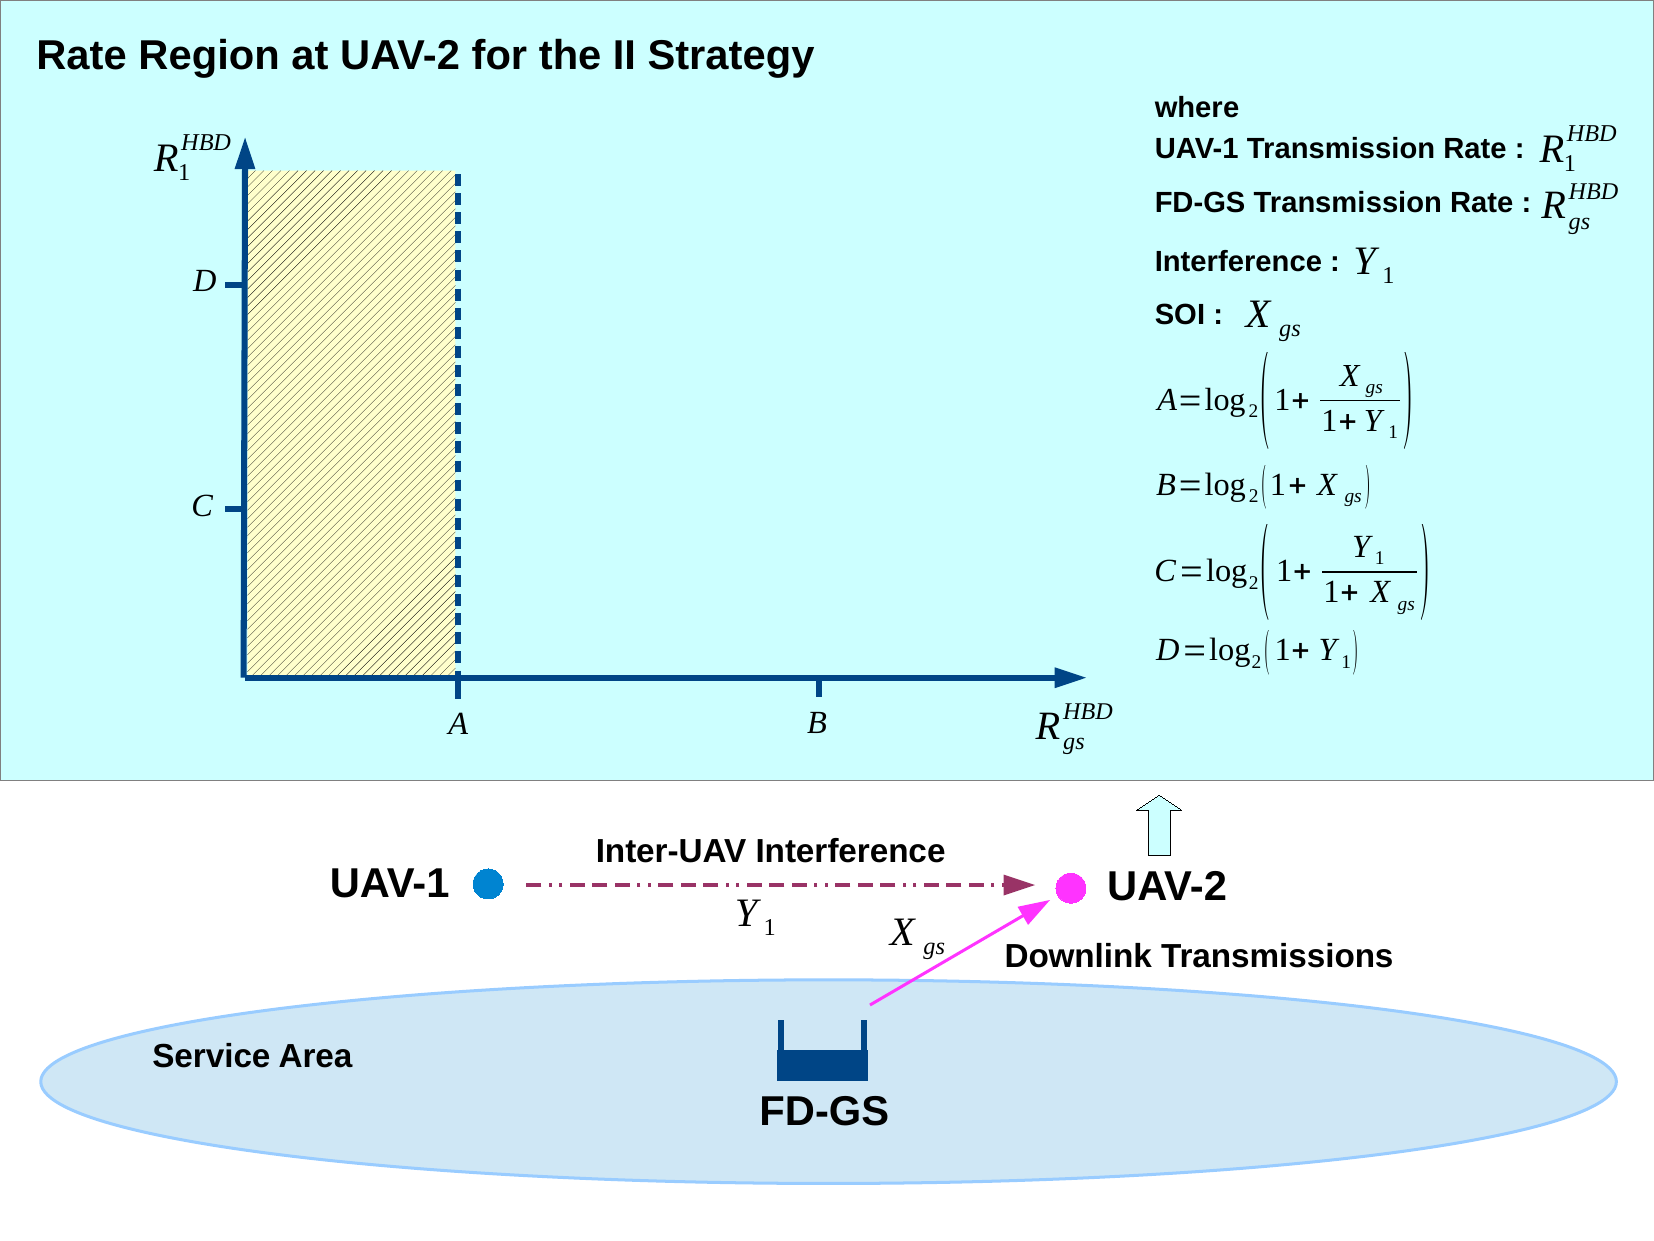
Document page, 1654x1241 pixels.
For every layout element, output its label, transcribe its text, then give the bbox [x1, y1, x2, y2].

chart [799, 704, 835, 741]
chart [1148, 465, 1379, 511]
chart [728, 889, 782, 942]
text_box where [1140, 83, 1290, 147]
text_box FD-GS [744, 1080, 905, 1143]
text_box SOI : [1140, 290, 1290, 353]
text_box Inter-UAV Interference [581, 825, 961, 886]
text_box Downlink Transmissions [989, 930, 1411, 993]
text_box Service Area [137, 1030, 366, 1091]
text_box [473, 868, 504, 899]
text_box [0, 0, 1654, 781]
chart [1148, 352, 1423, 449]
chart [1026, 698, 1119, 755]
chart [879, 909, 952, 962]
chart [1235, 291, 1308, 343]
text_box UAV-1 [315, 852, 465, 916]
text_box [40, 979, 1617, 1184]
chart [1530, 119, 1624, 235]
text_box UAV-2 [1080, 855, 1243, 918]
chart [1347, 237, 1400, 290]
chart [1148, 630, 1368, 676]
chart [185, 262, 224, 300]
text_box FD-GS Transmission Rate : [1140, 178, 1547, 241]
text_box UAV-1 Transmission Rate : [1140, 125, 1530, 178]
text_box [1055, 873, 1086, 904]
chart [144, 129, 237, 187]
chart [185, 487, 222, 524]
text_box Interference : [1140, 237, 1355, 300]
chart [1148, 524, 1440, 620]
text_box [1136, 795, 1182, 856]
chart [439, 705, 474, 743]
text_box Rate Region at UAV-2 for the II Strategy [21, 24, 830, 87]
